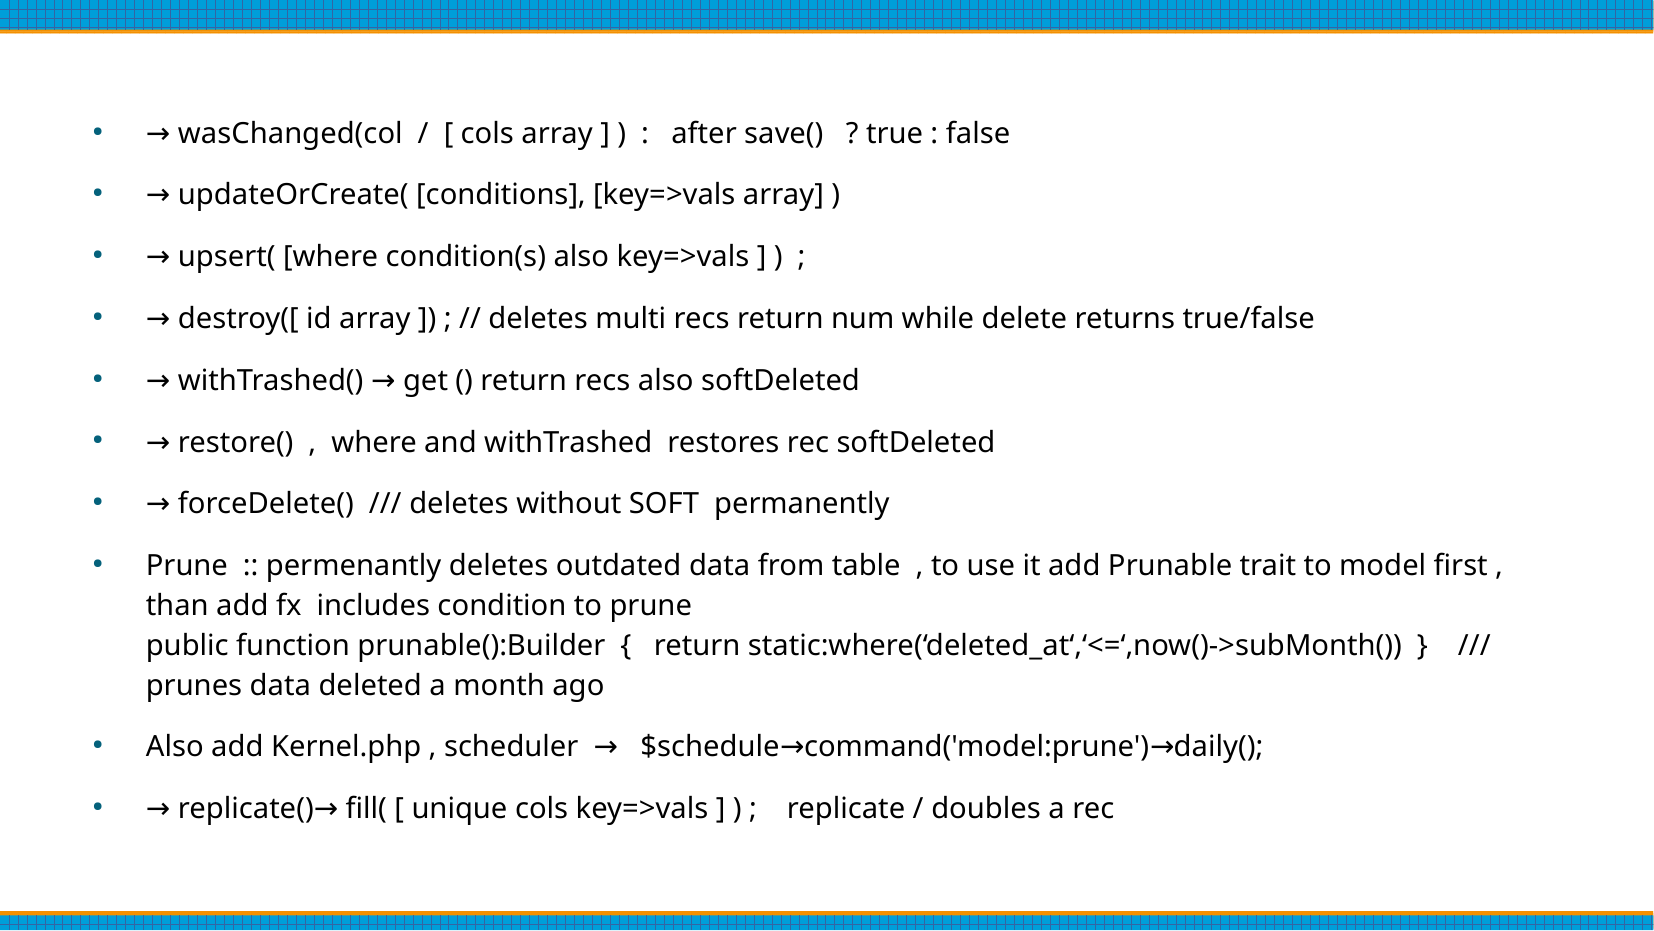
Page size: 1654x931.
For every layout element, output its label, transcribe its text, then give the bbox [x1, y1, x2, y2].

list → wasChanged(col / [ cols array ] ) : after save() ? true : false → updateOrCreate( [conditions], [key=>vals array] ) → upsert( [where condition(s) also key=>vals ] ) ; → destroy([ id array ]) ; // deletes multi recs return num while delete returns true/false → withTrashed() → get () return recs also softDeleted → restore() , where and withTrashed restores rec softDeleted → forceDelete() /// deletes without SOFT permanently Prune :: permenantly deletes outdated data from table , to use it add Prunable trait to model first , than add fx includes condition to prune public function prunable():Builder { return static:where(‘deleted_at‘,‘<=‘,now()->subMonth()) } /// prunes data deleted a month ago Also add Kernel.php , scheduler → $schedule→command('model:prune')→daily(); → replicate()→ fill( [ unique cols key=>vals ] ) ; replicate / doubles a rec [75, 50, 1556, 931]
